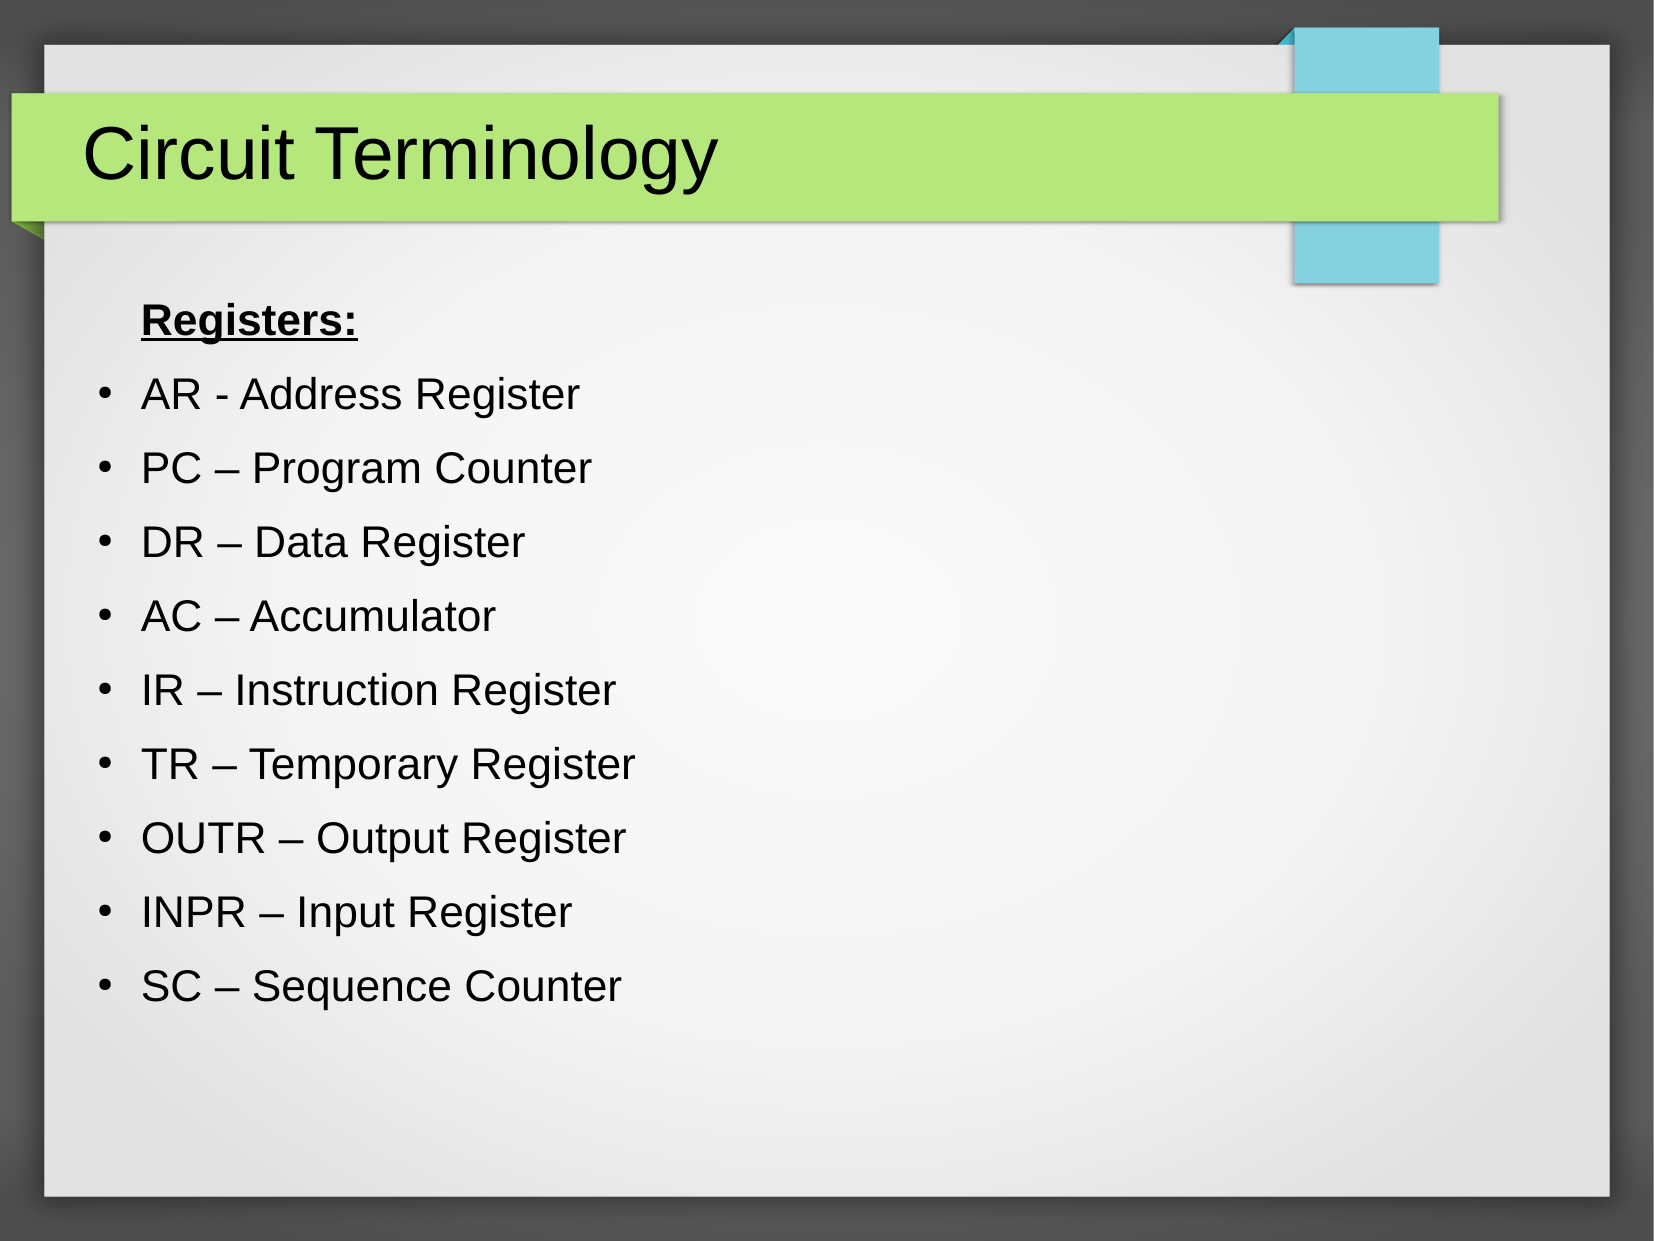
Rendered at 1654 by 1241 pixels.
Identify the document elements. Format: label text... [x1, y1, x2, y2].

title Circuit Terminology [82, 94, 1264, 213]
list Registers: AR - Address Register PC – Program Counter DR – Data Register AC – Accumulator IR – Instruction Register TR – Temporary Register OUTR – Output Register INPR – Input Register SC – Sequence Counter [82, 295, 1571, 1015]
picture [0, 0, 1654, 1241]
